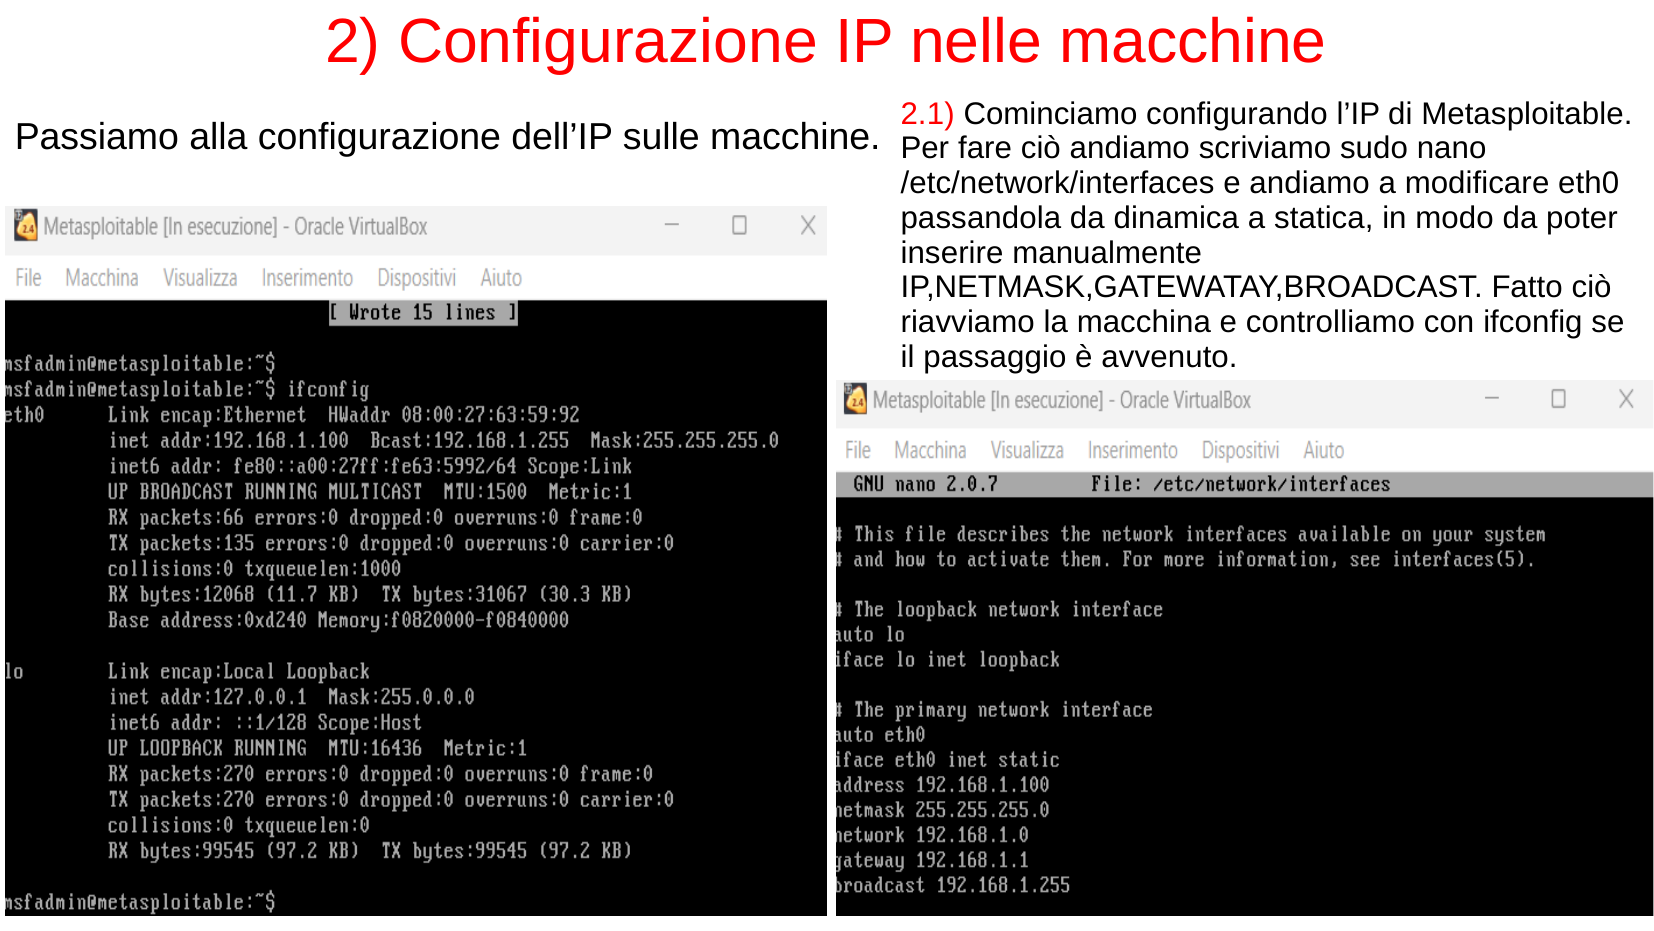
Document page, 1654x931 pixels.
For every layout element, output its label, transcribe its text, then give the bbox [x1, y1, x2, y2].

picture [836, 380, 1654, 916]
text_box 2.1) Cominciamo configurando l’IP di Metasploitable. Per fare ciò andiamo scriviamo sudo nano /etc/network/interfaces e andiamo a modificare eth0 passandola da dinamica a statica, in modo da poter inserire manualmente IP,NETMASK,GATEWATAY,BROADCAST. Fatto ciò riavviamo la macchina e controlliamo con ifconfig se il passaggio è avvenuto. [885, 88, 1654, 384]
title 2) Configurazione IP nelle macchine [82, 0, 1571, 82]
picture [5, 207, 827, 916]
text_box Passiamo alla configurazione dell’IP sulle macchine. [0, 107, 885, 207]
